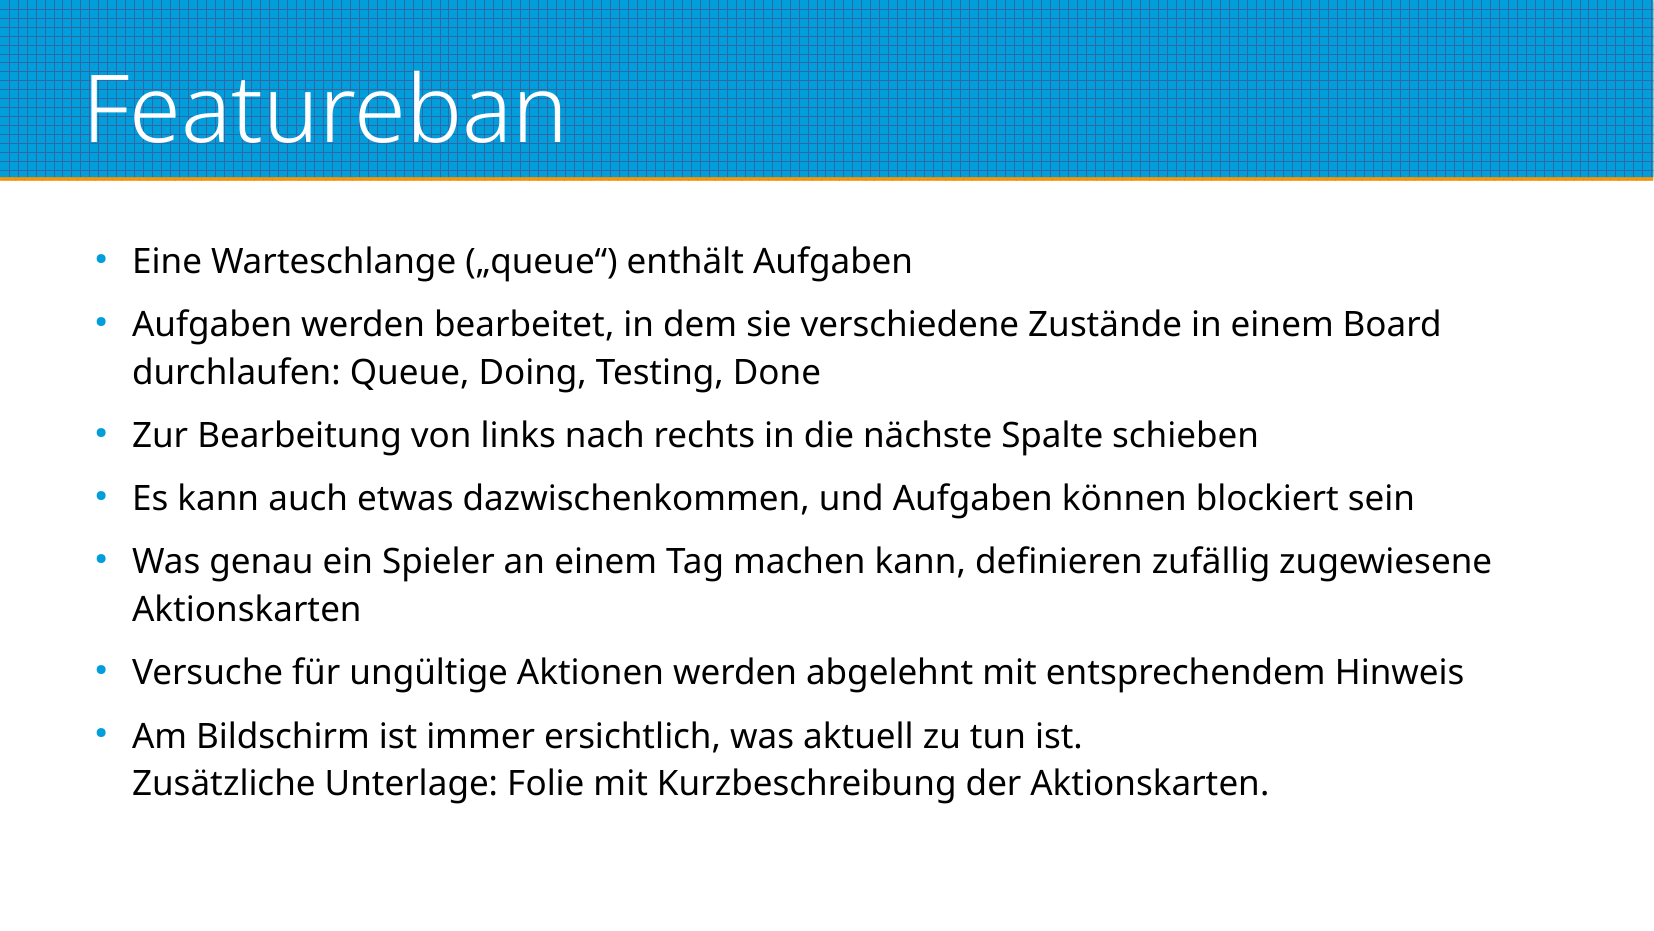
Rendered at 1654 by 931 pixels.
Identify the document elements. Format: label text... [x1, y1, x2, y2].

list Eine Warteschlange („queue“) enthält Aufgaben Aufgaben werden bearbeitet, in dem sie verschiedene Zustände in einem Board durchlaufen: Queue, Doing, Testing, Done Zur Bearbeitung von links nach rechts in die nächste Spalte schieben Es kann auch etwas dazwischenkommen, und Aufgaben können blockiert sein Was genau ein Spieler an einem Tag machen kann, definieren zufällig zugewiesene Aktionskarten Versuche für ungültige Aktionen werden abgelehnt mit entsprechendem Hinweis Am Bildschirm ist immer ersichtlich, was aktuell zu tun ist. Zusätzliche Unterlage: Folie mit Kurzbeschreibung der Aktionskarten. [82, 236, 1563, 811]
title Featureban [82, 14, 1571, 171]
